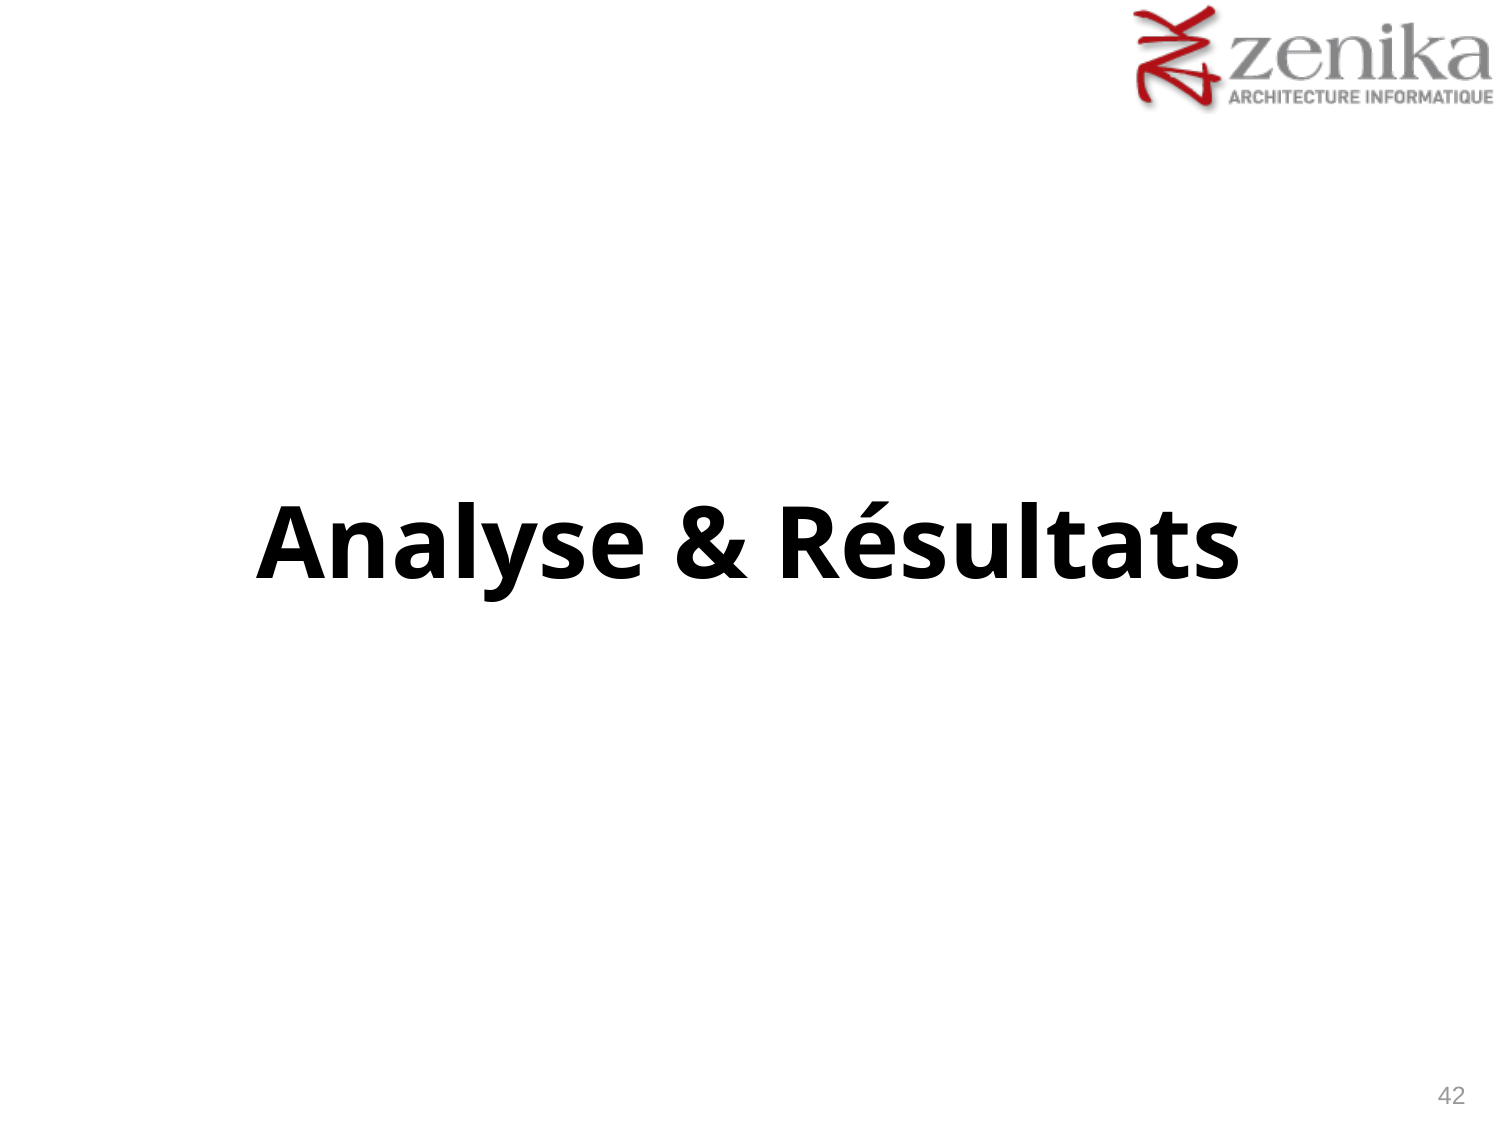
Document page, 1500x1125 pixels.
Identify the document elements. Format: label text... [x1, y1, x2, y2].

text_box [1126, 0, 1500, 114]
text_box Analyse & Résultats [112, 429, 1388, 647]
